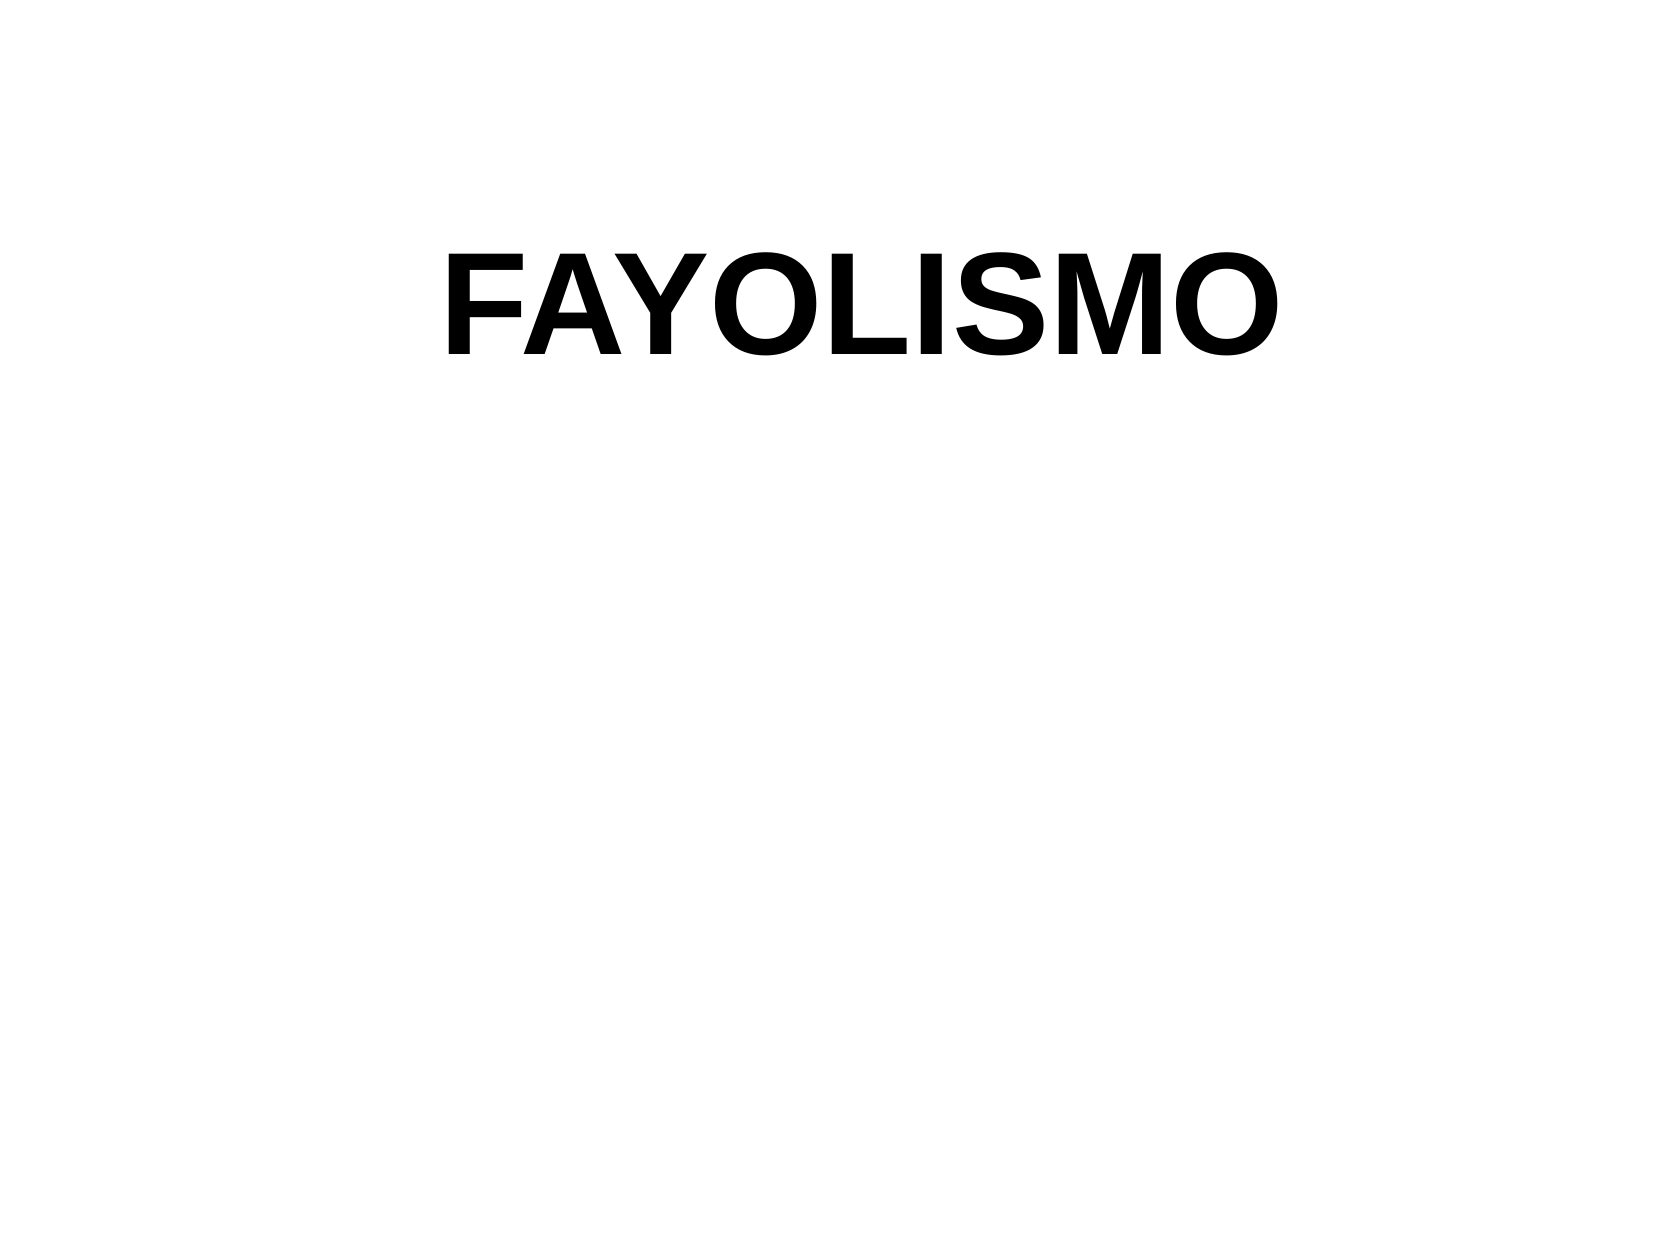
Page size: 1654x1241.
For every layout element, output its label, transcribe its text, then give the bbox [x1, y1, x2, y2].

title FAYOLISMO [118, 200, 1607, 408]
